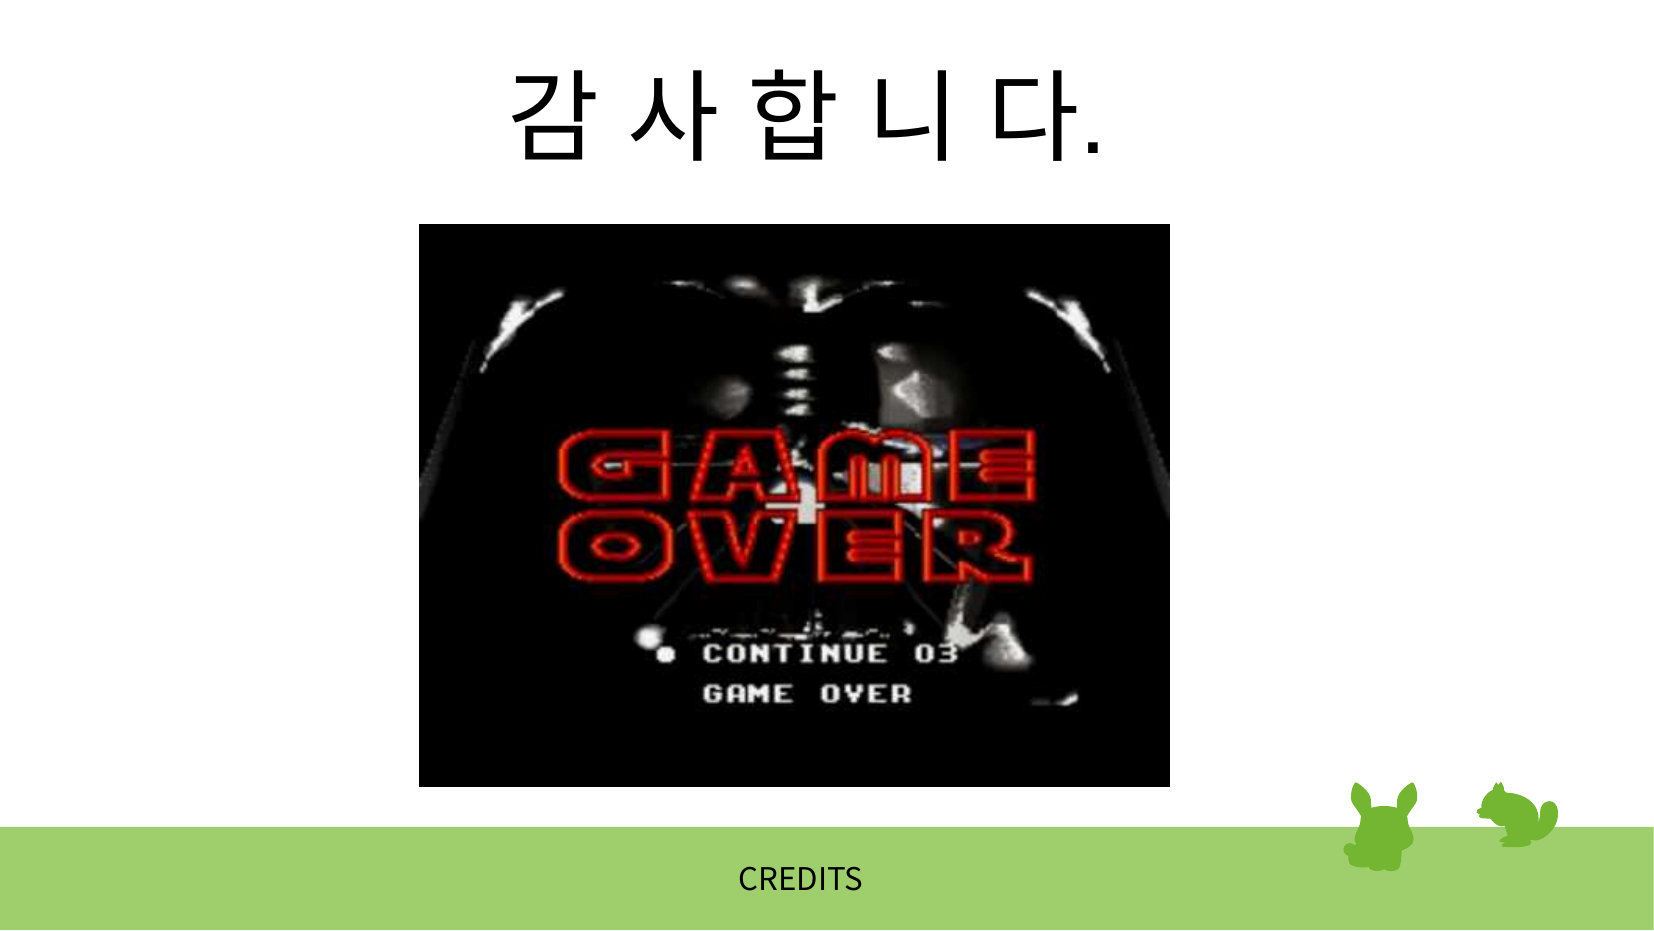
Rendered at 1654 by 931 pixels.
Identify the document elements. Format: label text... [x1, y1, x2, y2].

picture [419, 224, 1170, 787]
text_box CREDITS [539, 845, 1064, 910]
title 감 사 합 니 다. [59, 35, 1548, 191]
